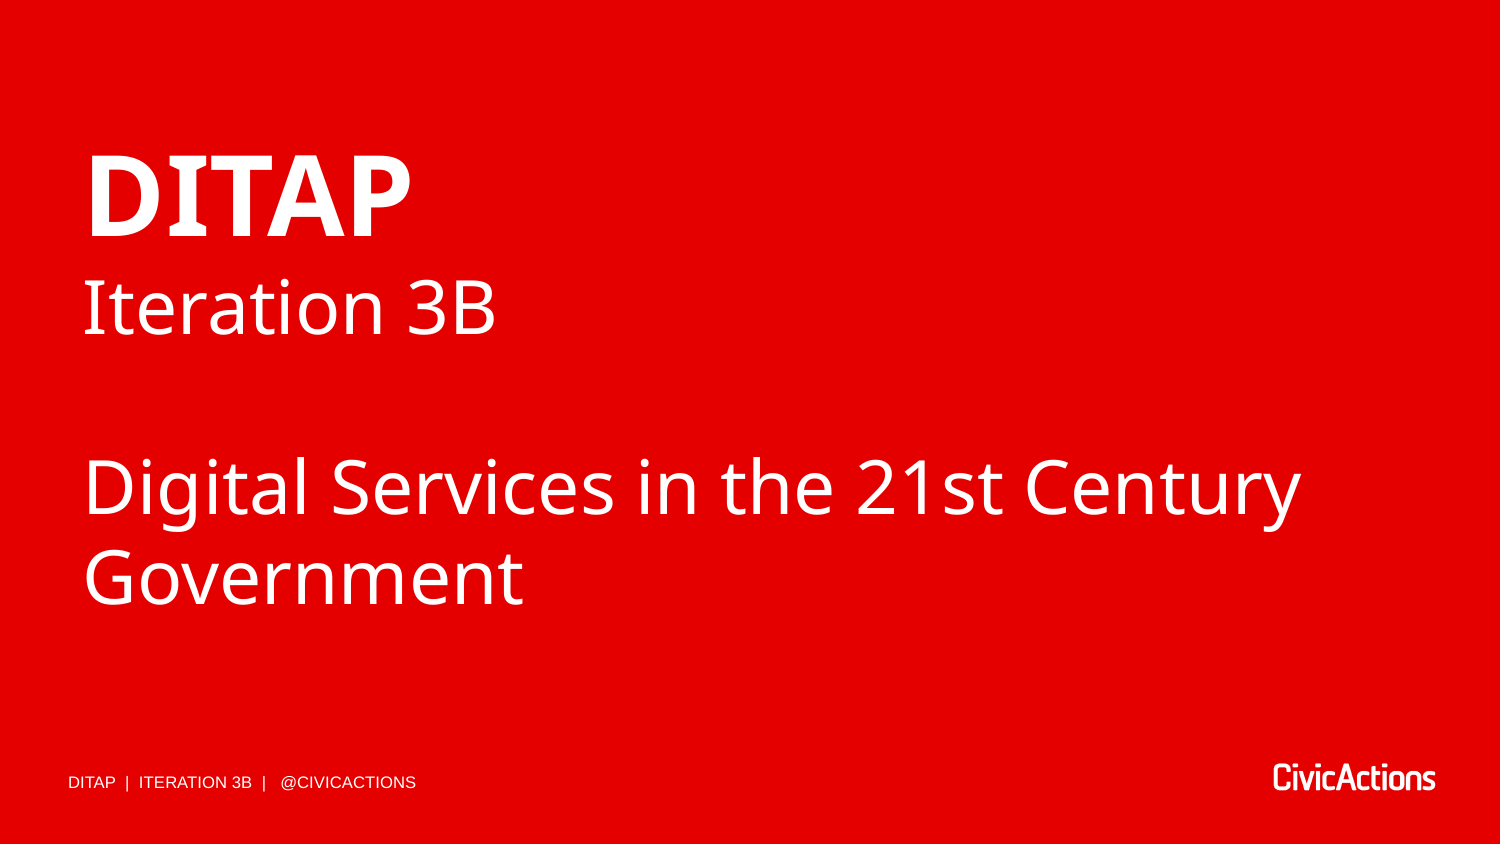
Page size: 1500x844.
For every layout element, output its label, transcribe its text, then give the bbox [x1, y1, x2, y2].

picture [1271, 758, 1438, 795]
title DITAP Iteration 3B Digital Services in the 21st Century Government [73, 114, 1354, 470]
